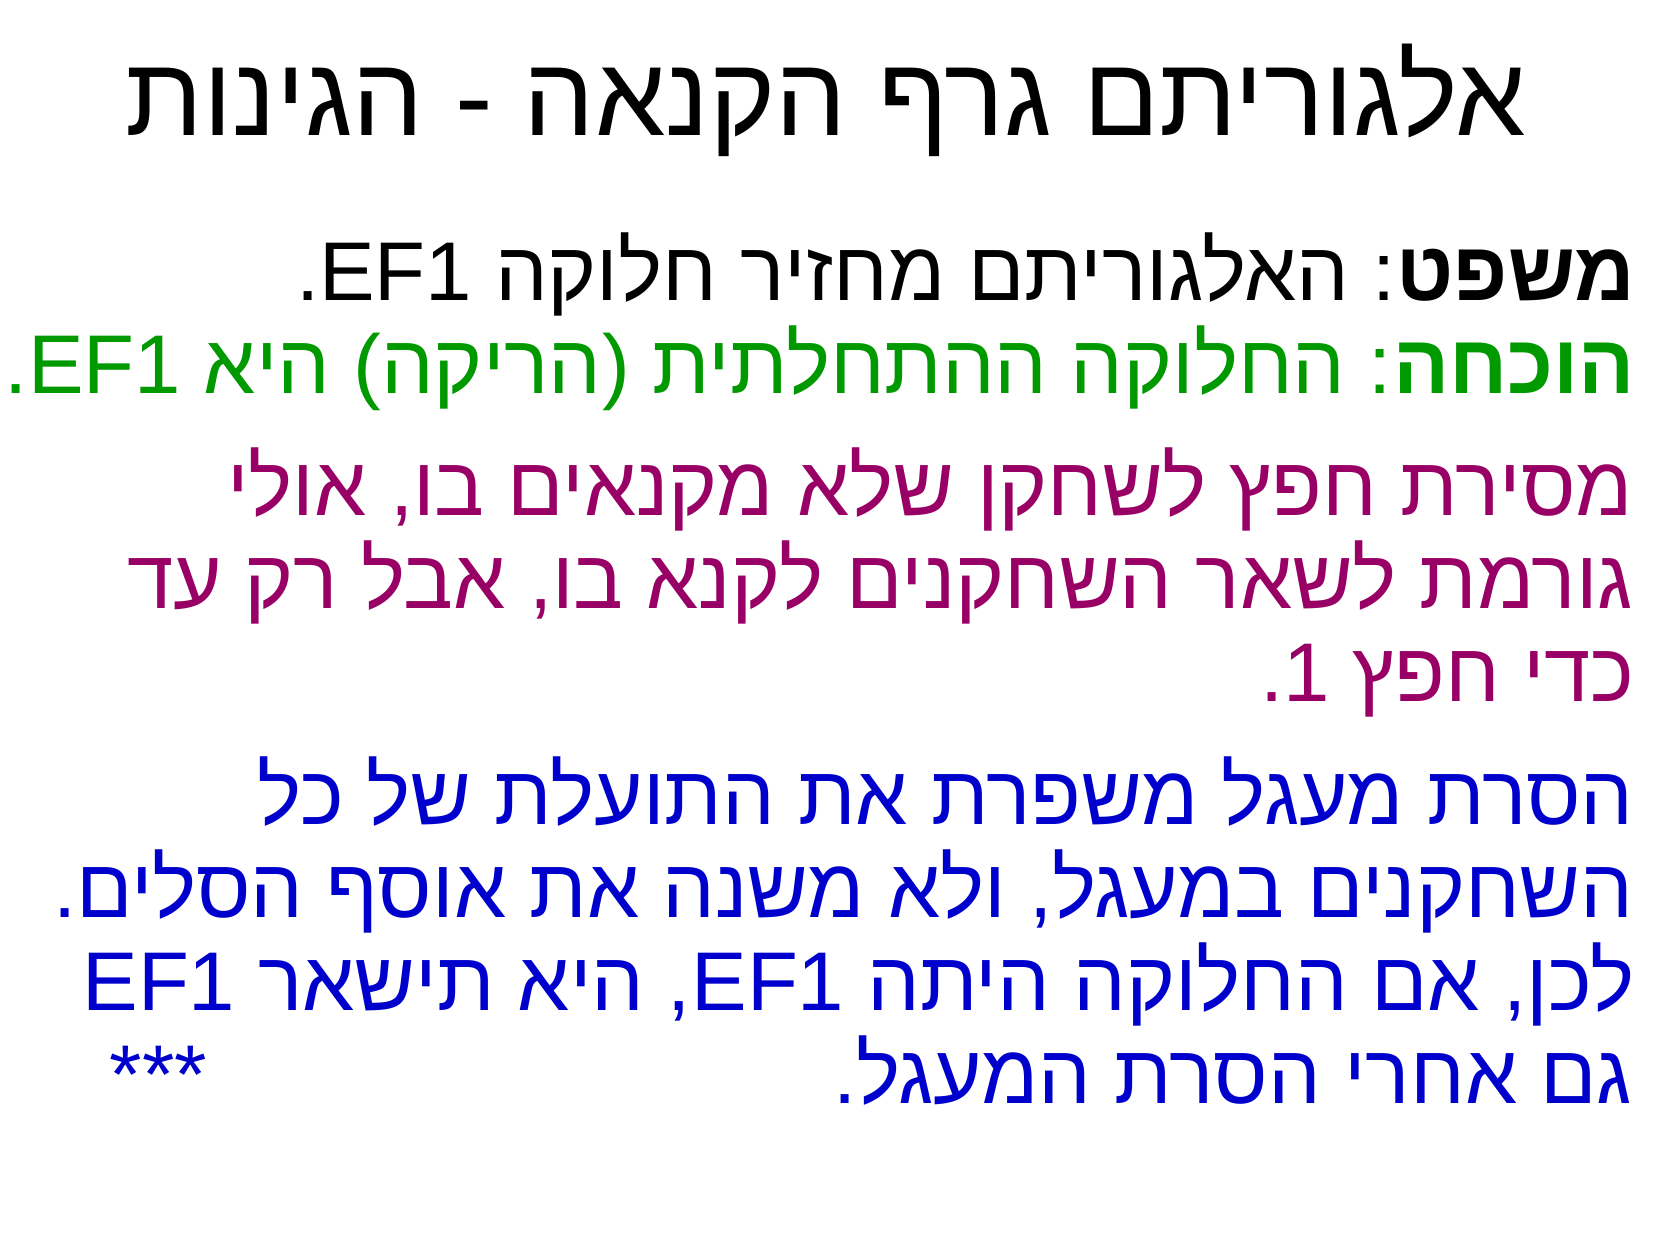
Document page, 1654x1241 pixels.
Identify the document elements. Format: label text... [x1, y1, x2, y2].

list משפט: האלגוריתם מחזיר חלוקה EF1. הוכחה: החלוקה ההתחלתית (הריקה) היא EF1. מסירת חפץ לשחקן שלא מקנאים בו, אולי גורמת לשאר השחקנים לקנא בו, אבל רק עד כדי חפץ 1. הסרת מעגל משפרת את התועלת של כל השחקנים במעגל, ולא משנה את אוסף הסלים. לכן, אם החלוקה היתה EF1, היא תישאר EF1 גם אחרי הסרת המעגל. *** [0, 225, 1636, 1241]
title אלגוריתם גרף הקנאה - הגינות [0, 28, 1654, 166]
